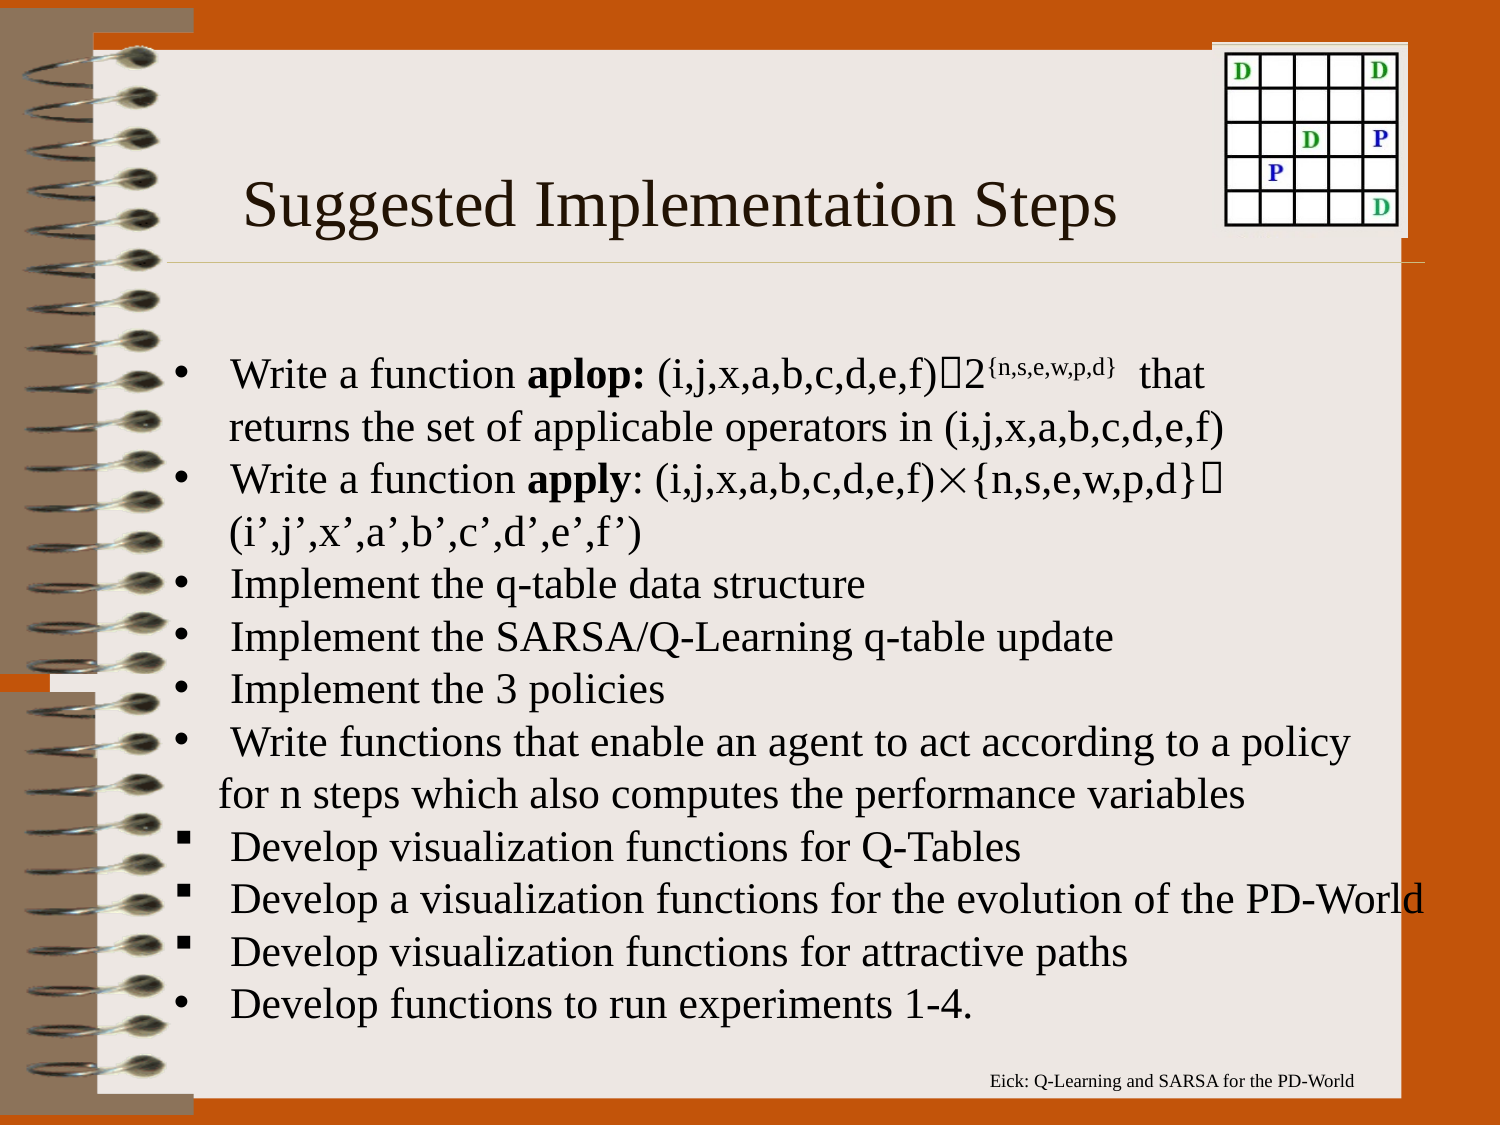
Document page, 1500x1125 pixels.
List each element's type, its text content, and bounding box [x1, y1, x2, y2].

text_box Write a function aplop: (i,j,x,a,b,c,d,e,f)2{n,s,e,w,p,d} that returns the set of applicable operators in (i,j,x,a,b,c,d,e,f) Write a function apply: (i,j,x,a,b,c,d,e,f){n,s,e,w,p,d} (i’,j’,x’,a’,b’,c’,d’,e’,f’) Implement the q-table data structure Implement the SARSA/Q-Learning q-table update Implement the 3 policies Write functions that enable an agent to act according to a policy for n steps which also computes the performance variables Develop visualization functions for Q-Tables Develop a visualization functions for the evolution of the PD-World Develop visualization functions for attractive paths Develop functions to run experiments 1-4. [159, 337, 1441, 1035]
picture [0, 8, 194, 674]
title Suggested Implementation Steps [174, 125, 1188, 275]
picture [0, 692, 194, 1115]
picture [1212, 42, 1408, 238]
